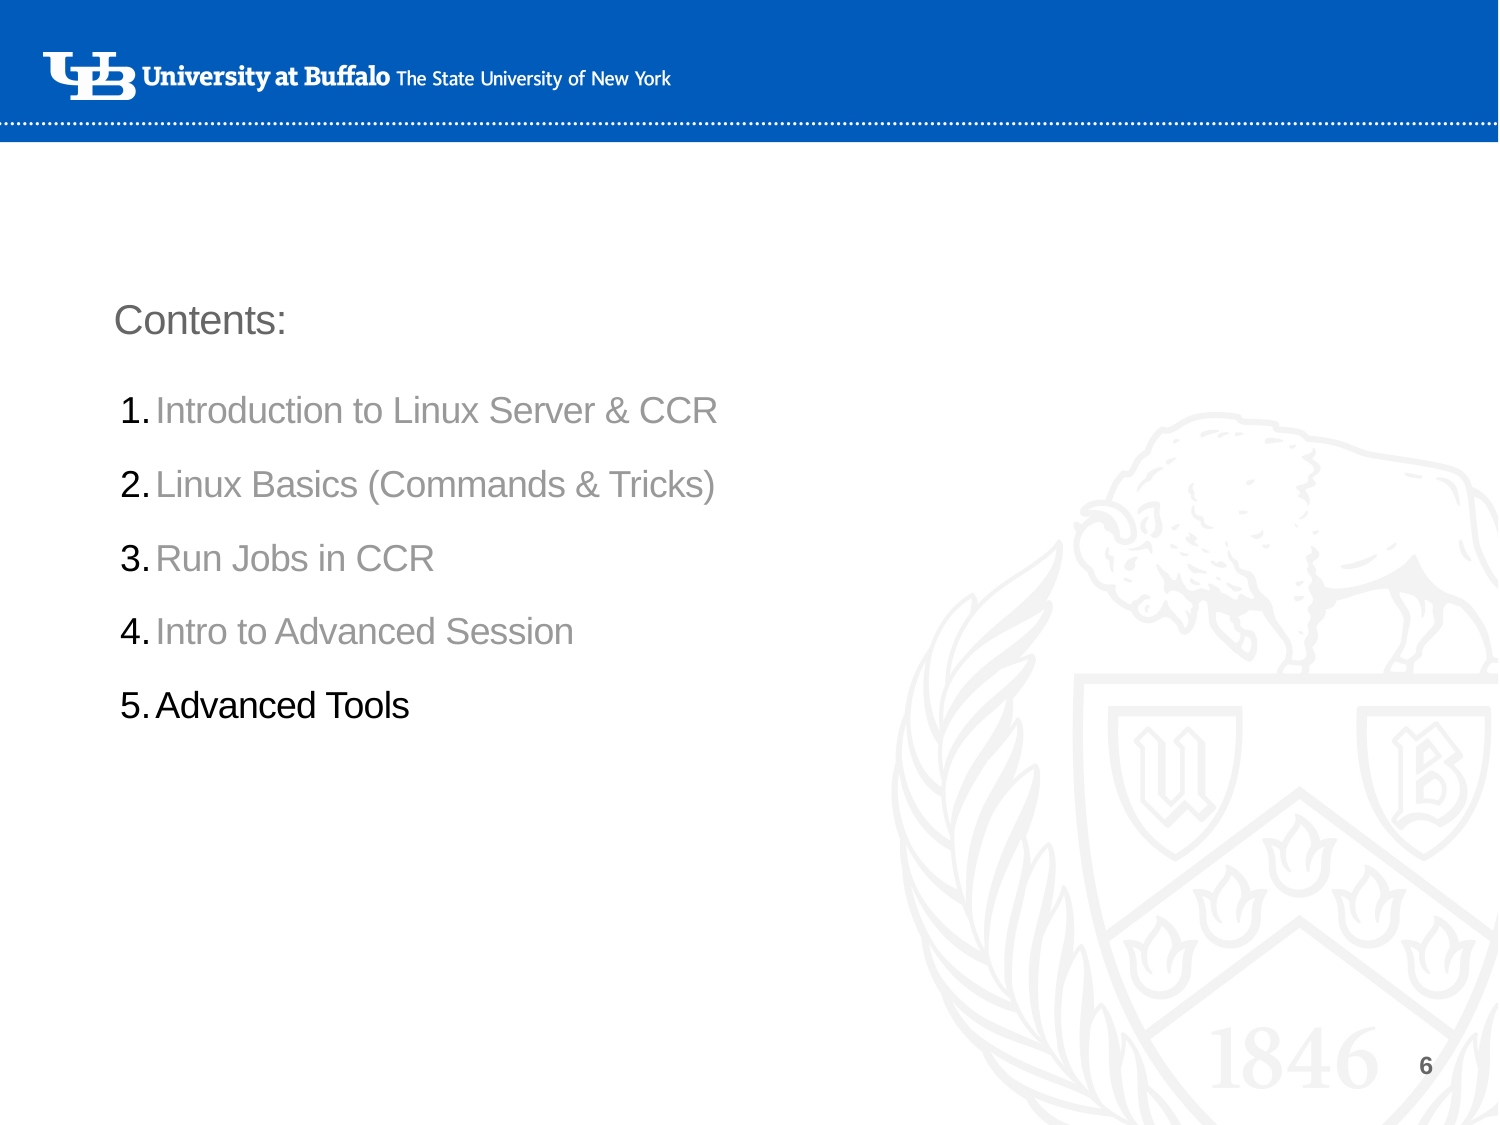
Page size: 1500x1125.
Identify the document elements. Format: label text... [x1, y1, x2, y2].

text_box Contents: [98, 285, 325, 357]
picture [0, 0, 1499, 1125]
text_box Introduction to Linux Server & CCR Linux Basics (Commands & Tricks) Run Jobs in CCR Intro to Advanced Session Advanced Tools [90, 383, 1404, 841]
